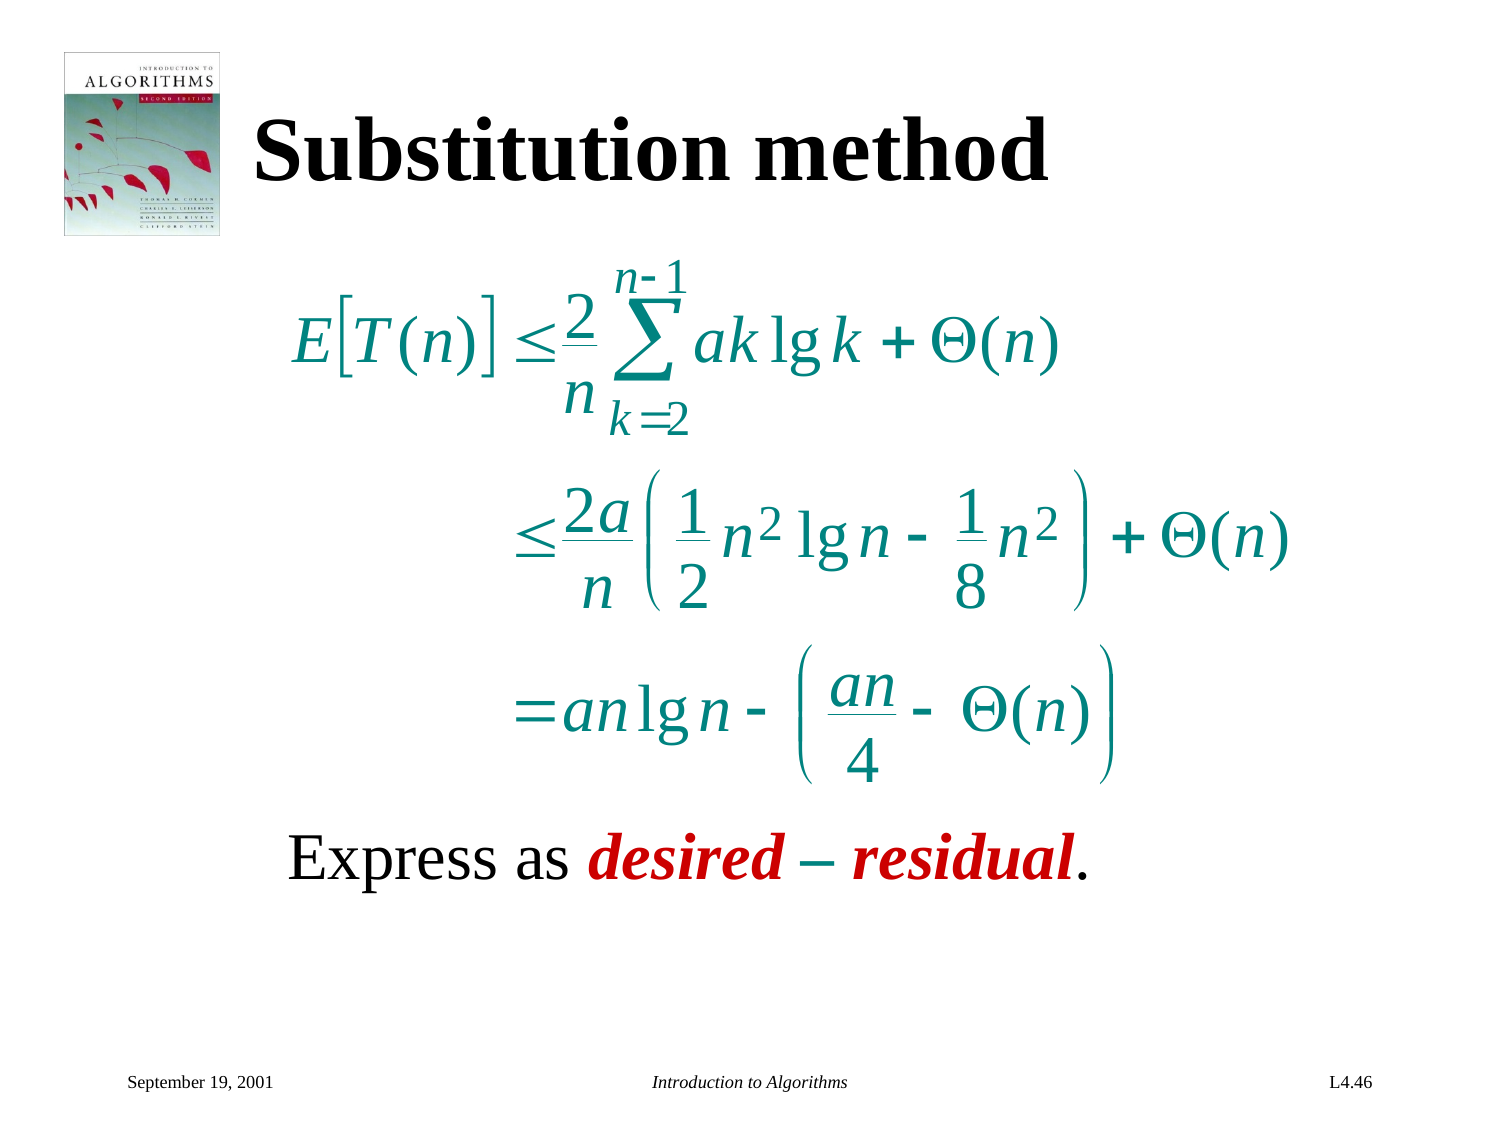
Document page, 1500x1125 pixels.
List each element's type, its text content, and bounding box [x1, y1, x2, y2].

picture [64, 52, 220, 236]
title Substitution method [237, 49, 1475, 238]
text_box L4.<number> [1074, 1062, 1388, 1101]
chart [287, 249, 1292, 788]
text_box September 19, 2001 [112, 1062, 426, 1101]
text_box Introduction to Algorithms [512, 1062, 988, 1101]
text_box Express as desired – residual. [272, 804, 1107, 901]
